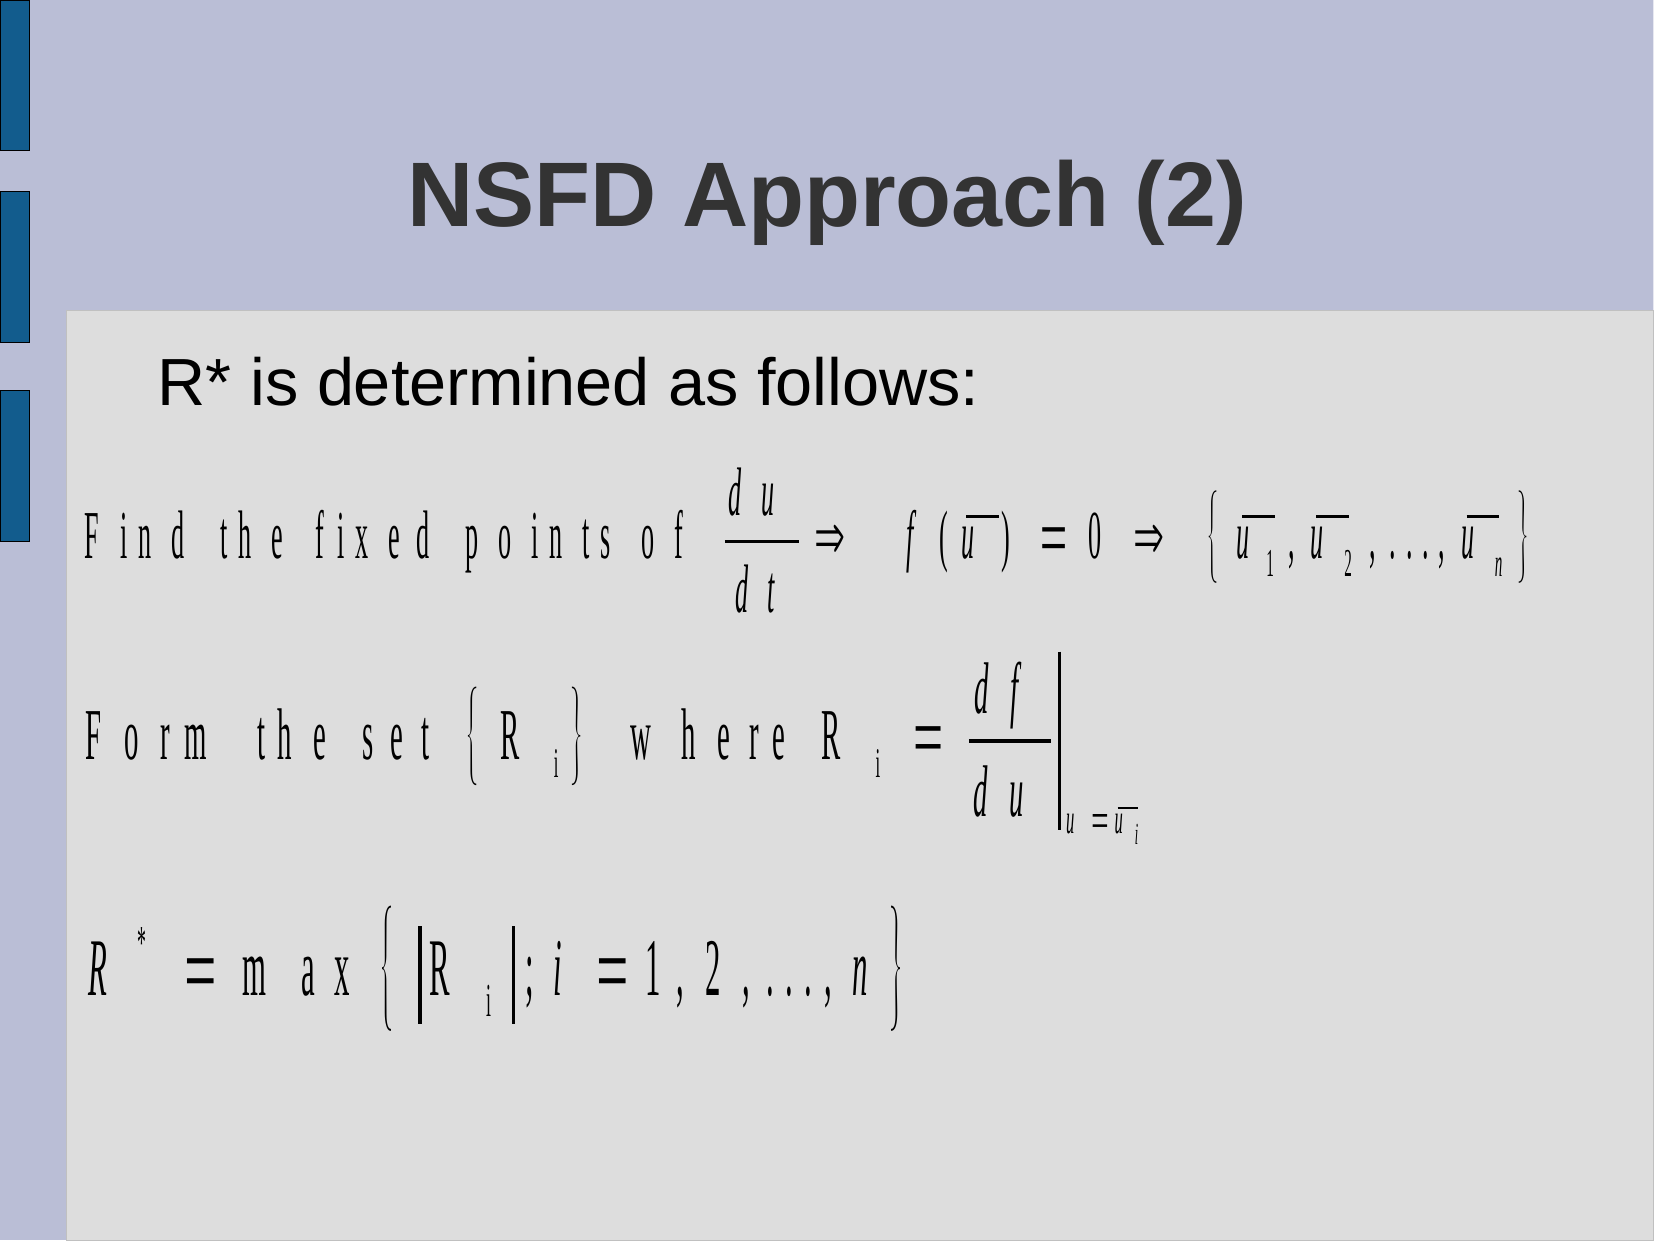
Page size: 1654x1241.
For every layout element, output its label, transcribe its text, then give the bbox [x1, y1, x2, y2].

picture [75, 637, 1163, 863]
picture [75, 450, 1559, 628]
picture [75, 900, 938, 1051]
list R* is determined as follows: [121, 344, 1534, 450]
list R* is determined as follows: [121, 628, 1534, 1127]
title NSFD Approach (2) [121, 91, 1534, 299]
